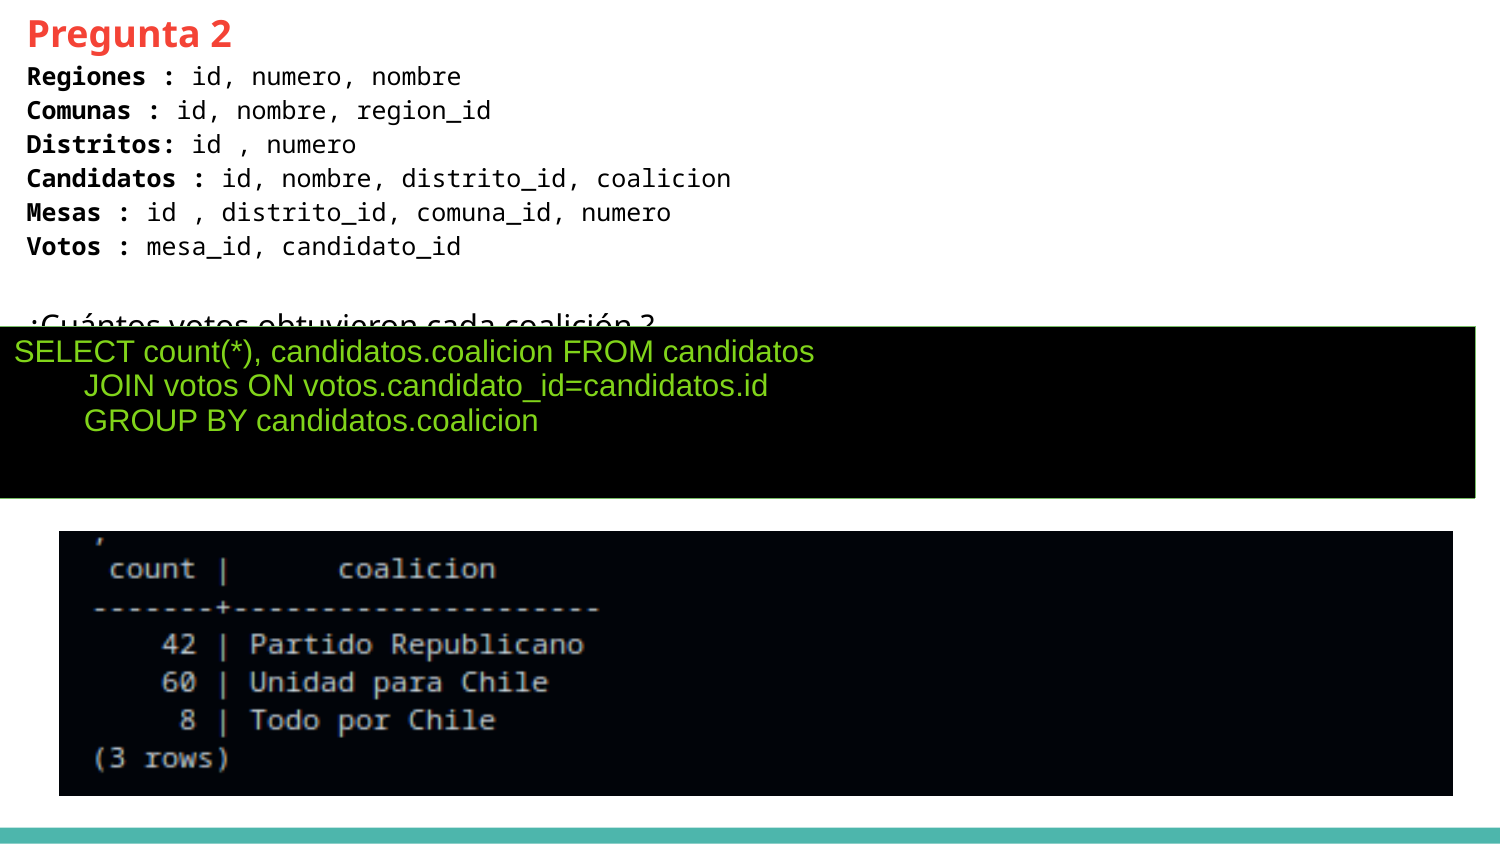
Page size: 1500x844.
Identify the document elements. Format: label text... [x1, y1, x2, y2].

text_box Pregunta 2 Regiones : id, numero, nombre Comunas : id, nombre, region_id Distritos: id , numero Candidatos : id, nombre, distrito_id, coalicion Mesas : id , distrito_id, comuna_id, numero Votos : mesa_id, candidato_id ¿Cuántos votos obtuvieron cada coalición ? [11, 0, 1465, 326]
table_header SELECT count(*), candidatos.coalicion FROM candidatos JOIN votos ON votos.candidato_id=candidatos.id GROUP BY candidatos.coalicion [0, 327, 1475, 498]
picture [59, 531, 1453, 796]
text_box Pregunta 2 Regiones : id, numero, nombre Comunas : id, nombre, region_id Distritos: id , numero Candidatos : id, nombre, distrito_id, coalicion Mesas : id , distrito_id, comuna_id, numero Votos : mesa_id, candidato_id ¿Cuántos votos obtuvieron cada coalición ? [11, 499, 1465, 844]
